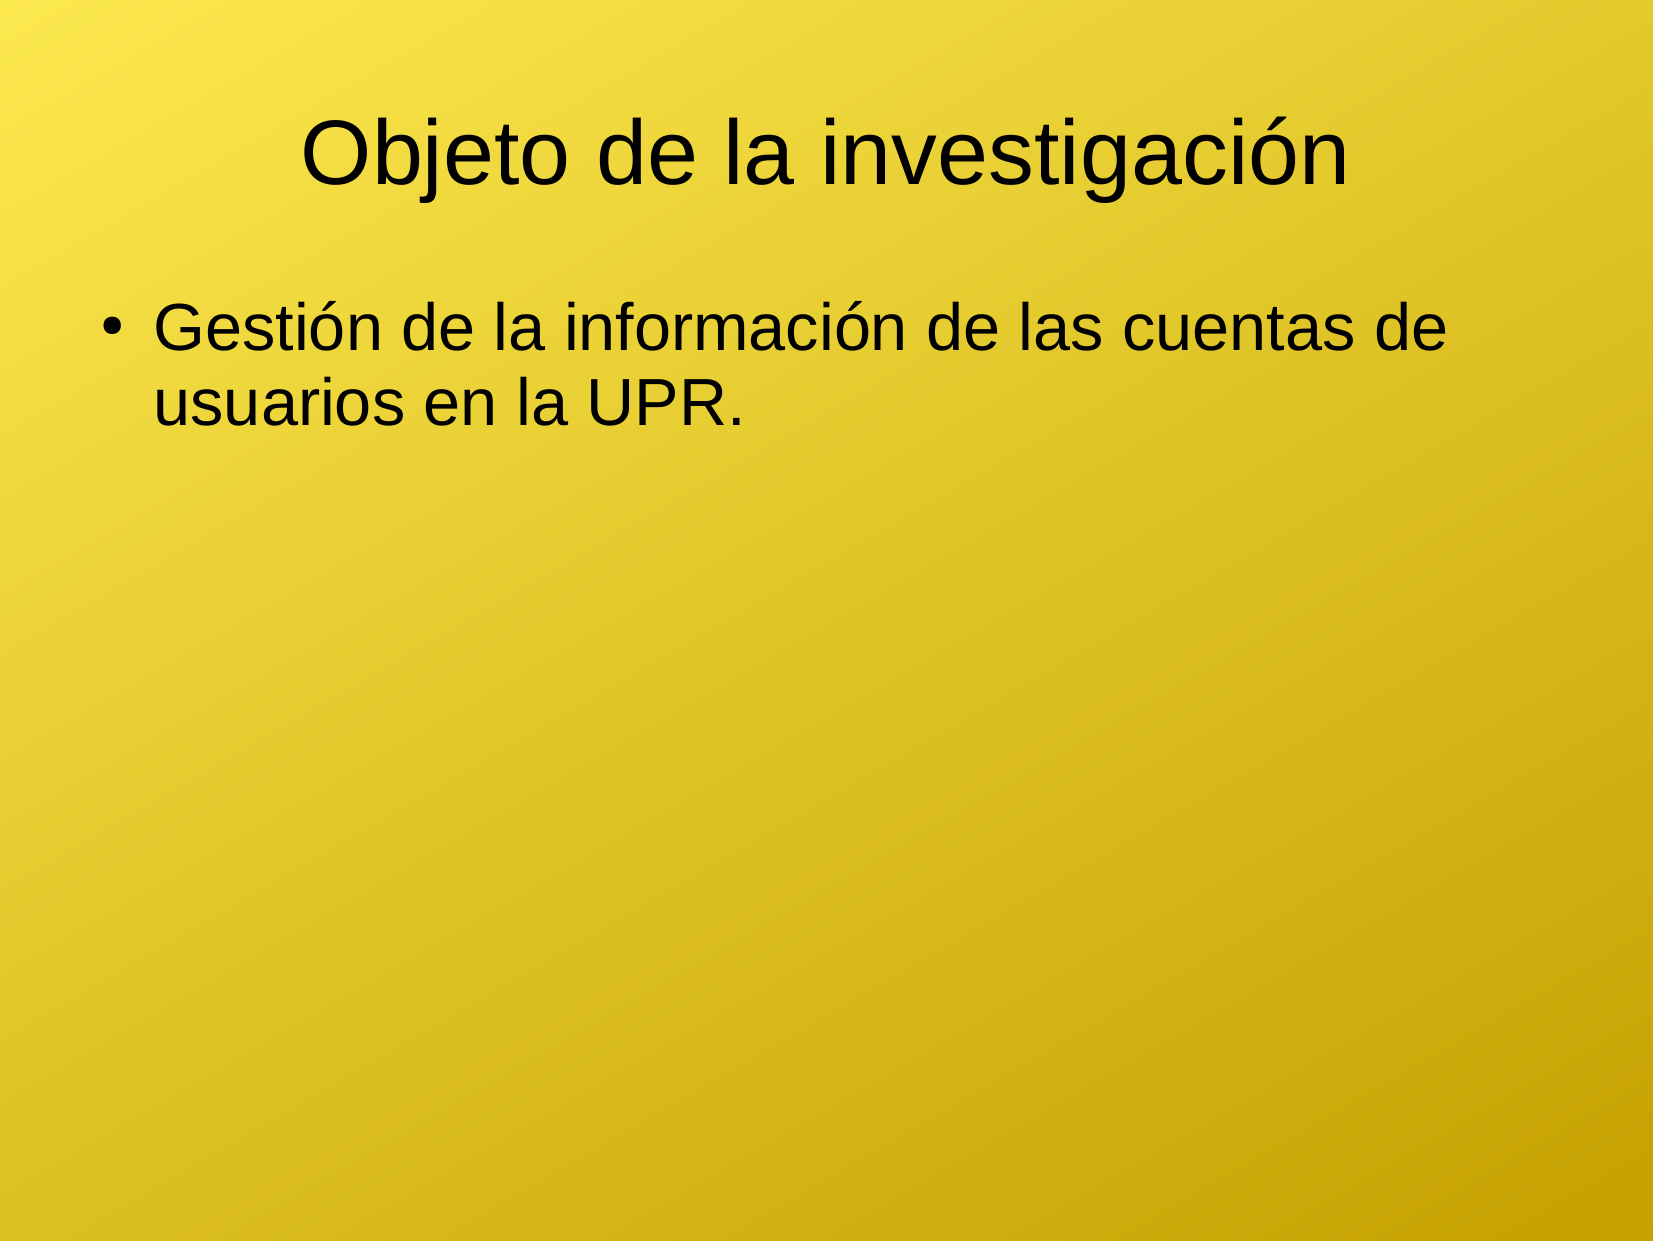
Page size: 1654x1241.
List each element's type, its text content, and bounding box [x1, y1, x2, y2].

list Gestión de la información de las cuentas de usuarios en la UPR. [82, 290, 1571, 1010]
title Objeto de la investigación [82, 49, 1571, 257]
